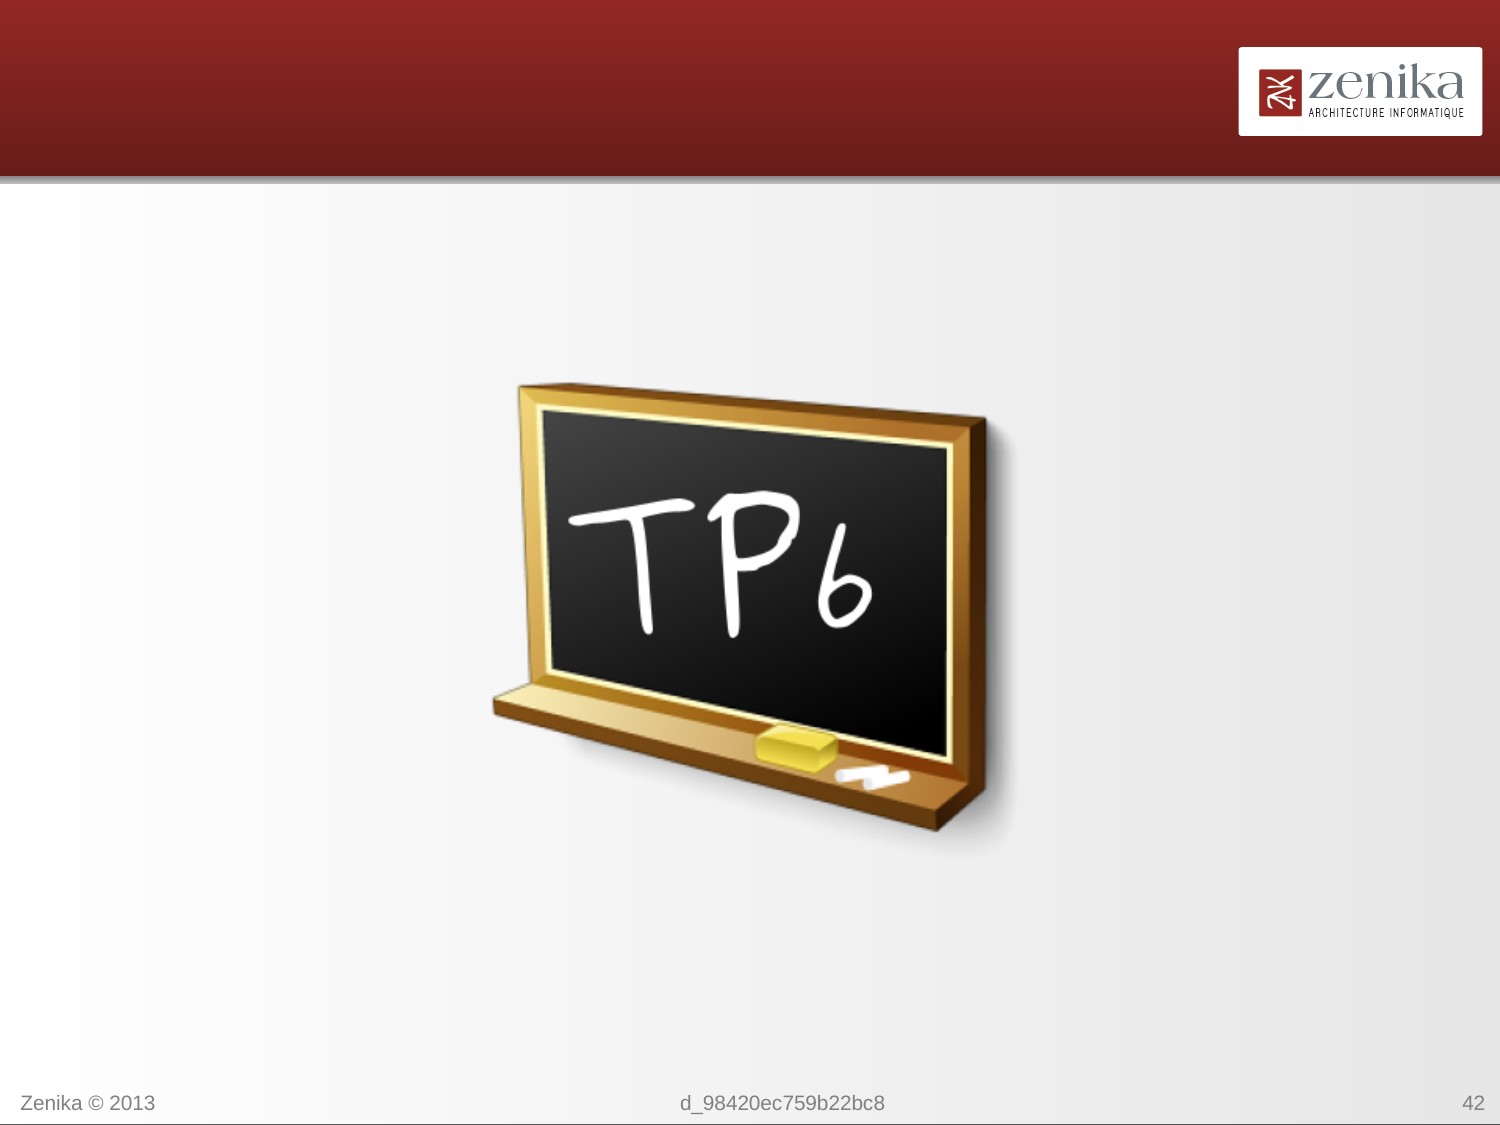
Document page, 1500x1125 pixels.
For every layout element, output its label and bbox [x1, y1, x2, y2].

picture [1257, 58, 1464, 125]
picture [489, 350, 1022, 884]
